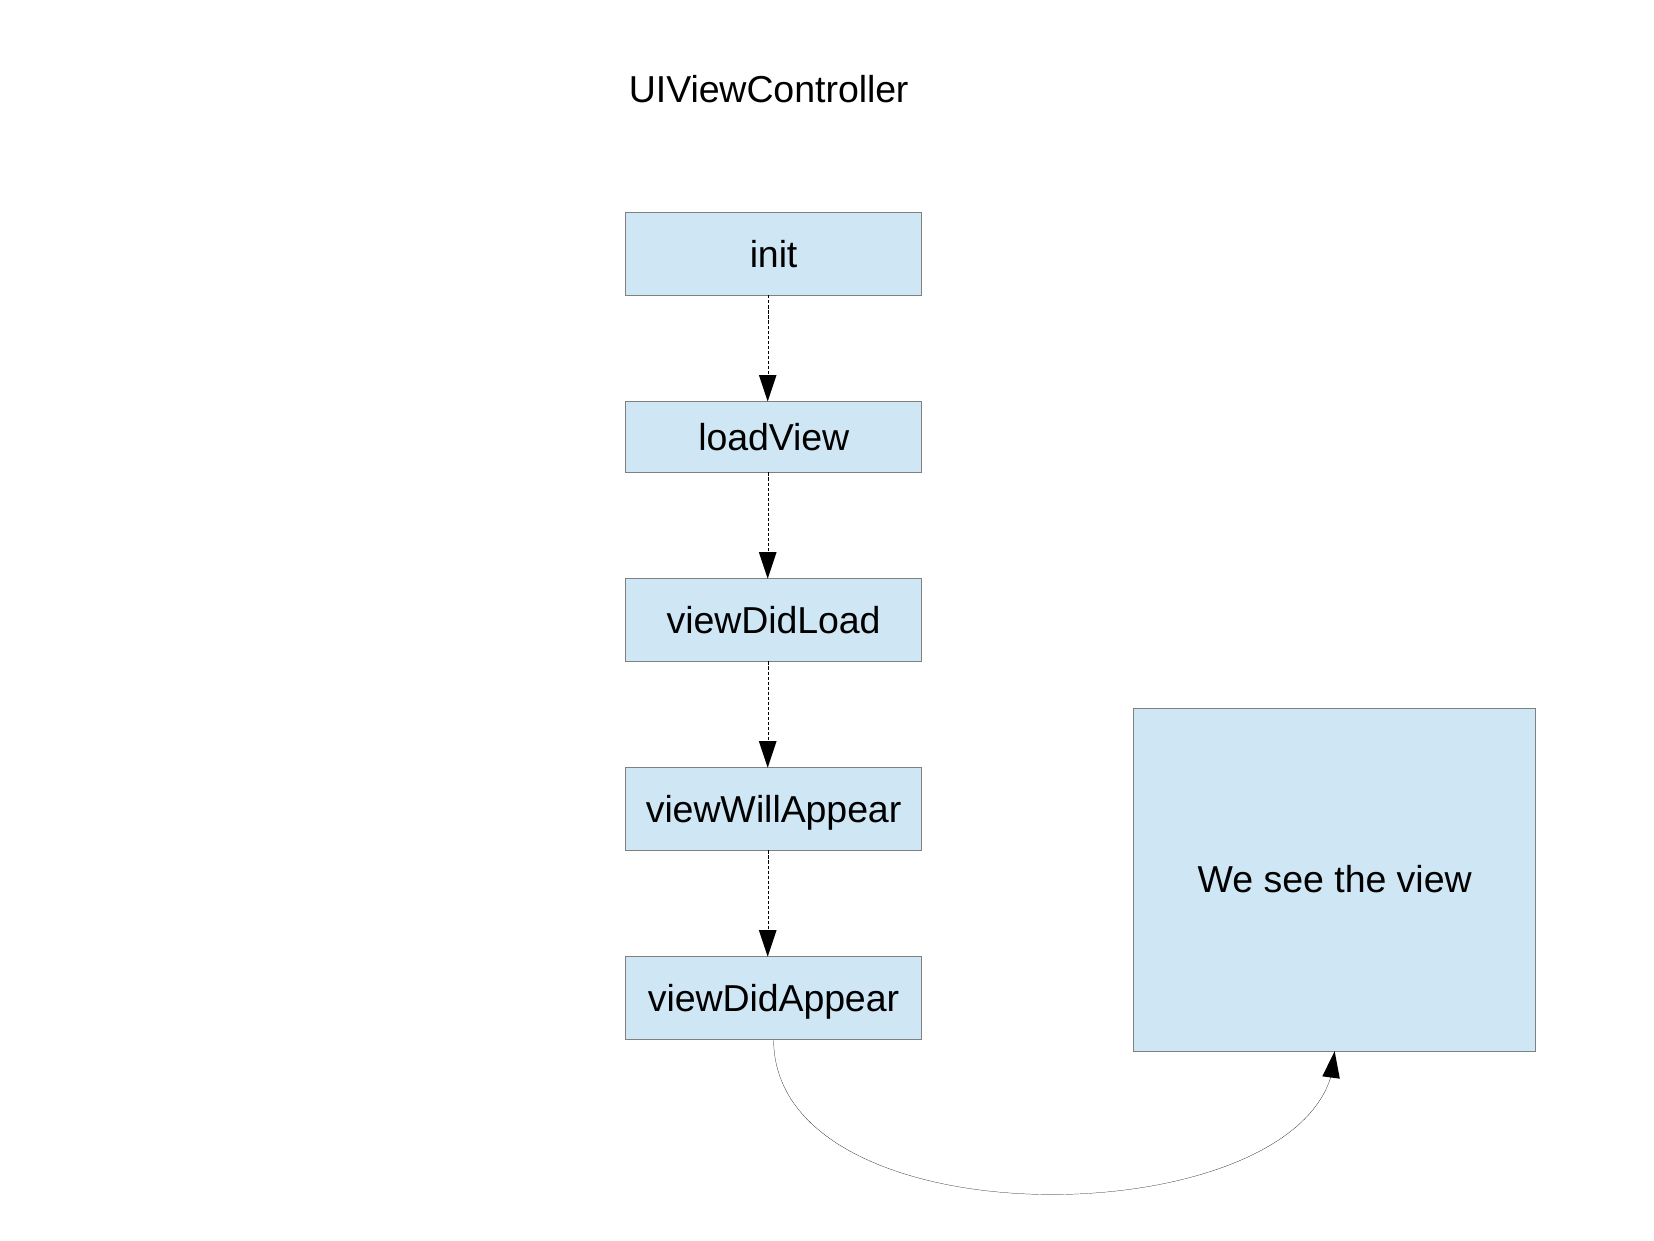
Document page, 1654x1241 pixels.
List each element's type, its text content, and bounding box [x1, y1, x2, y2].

text_box viewDidLoad [625, 578, 922, 662]
text_box We see the view [1133, 708, 1536, 1052]
text_box viewWillAppear [625, 767, 922, 851]
text_box UIViewController [614, 61, 925, 119]
text_box loadView [625, 401, 922, 473]
text_box init [625, 212, 922, 296]
text_box viewDidAppear [625, 956, 922, 1040]
